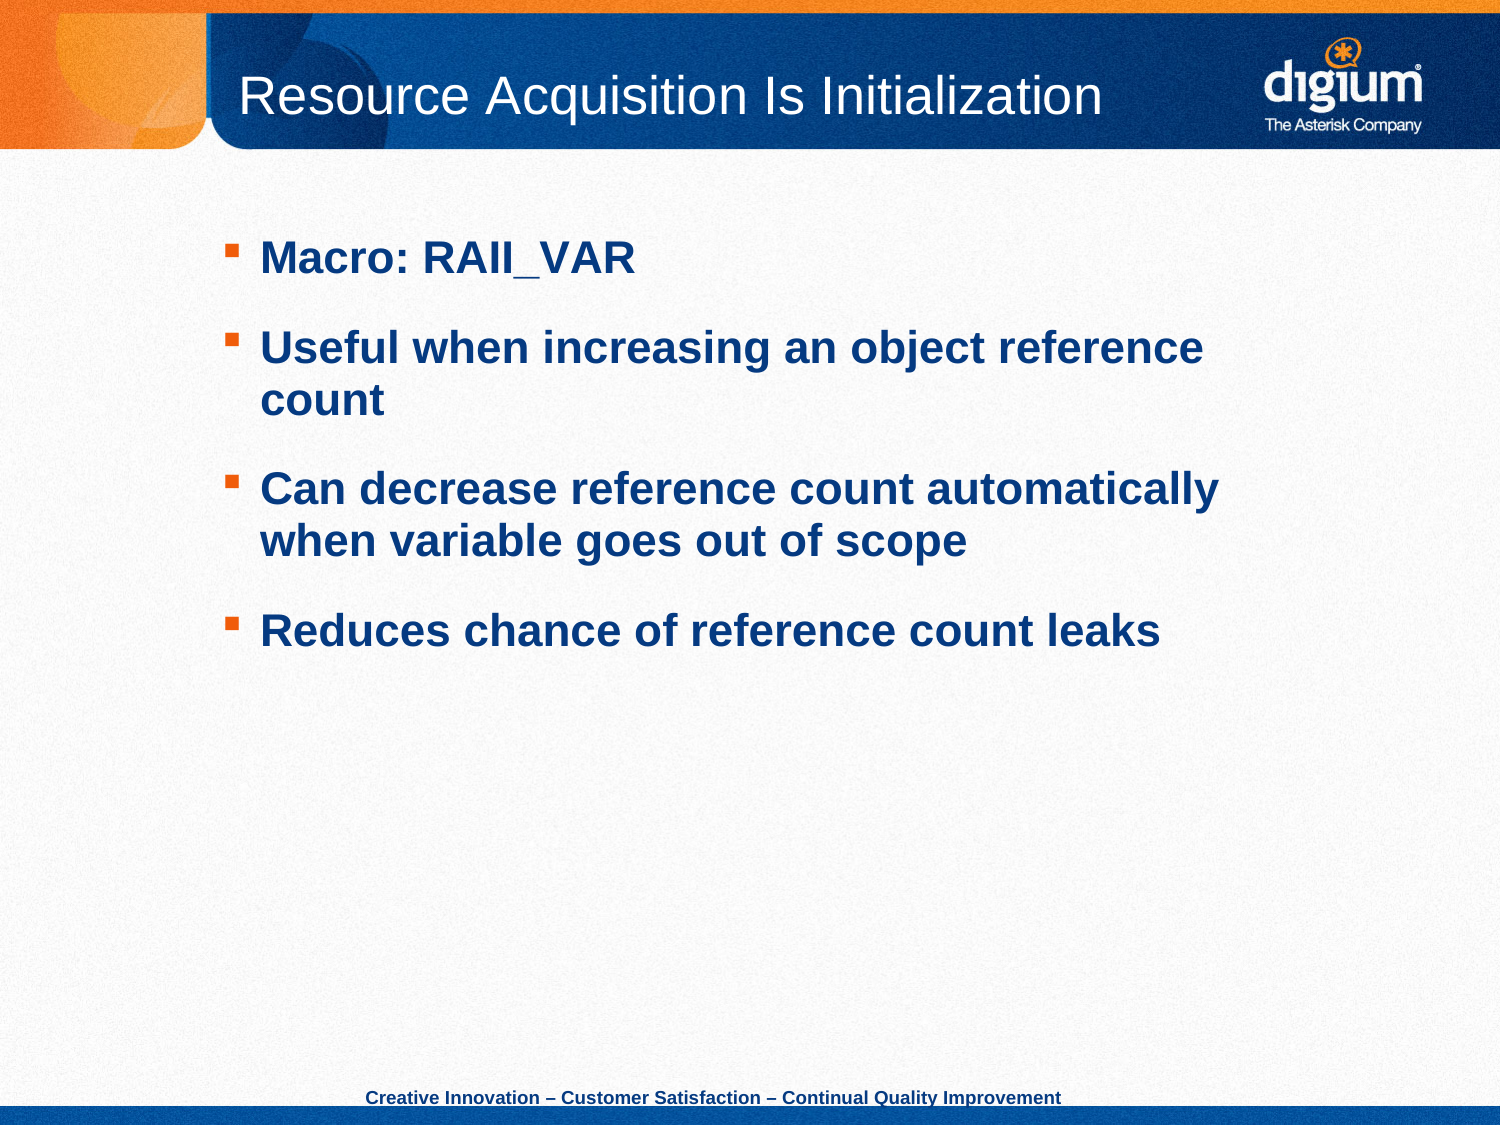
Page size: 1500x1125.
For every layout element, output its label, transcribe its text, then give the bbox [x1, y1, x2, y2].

list Macro: RAII_VAR Useful when increasing an object reference count Can decrease reference count automatically when variable goes out of scope Reduces chance of reference count leaks [206, 224, 1301, 967]
title Resource Acquisition Is Initialization [238, 27, 1243, 127]
picture [0, 0, 1500, 1125]
